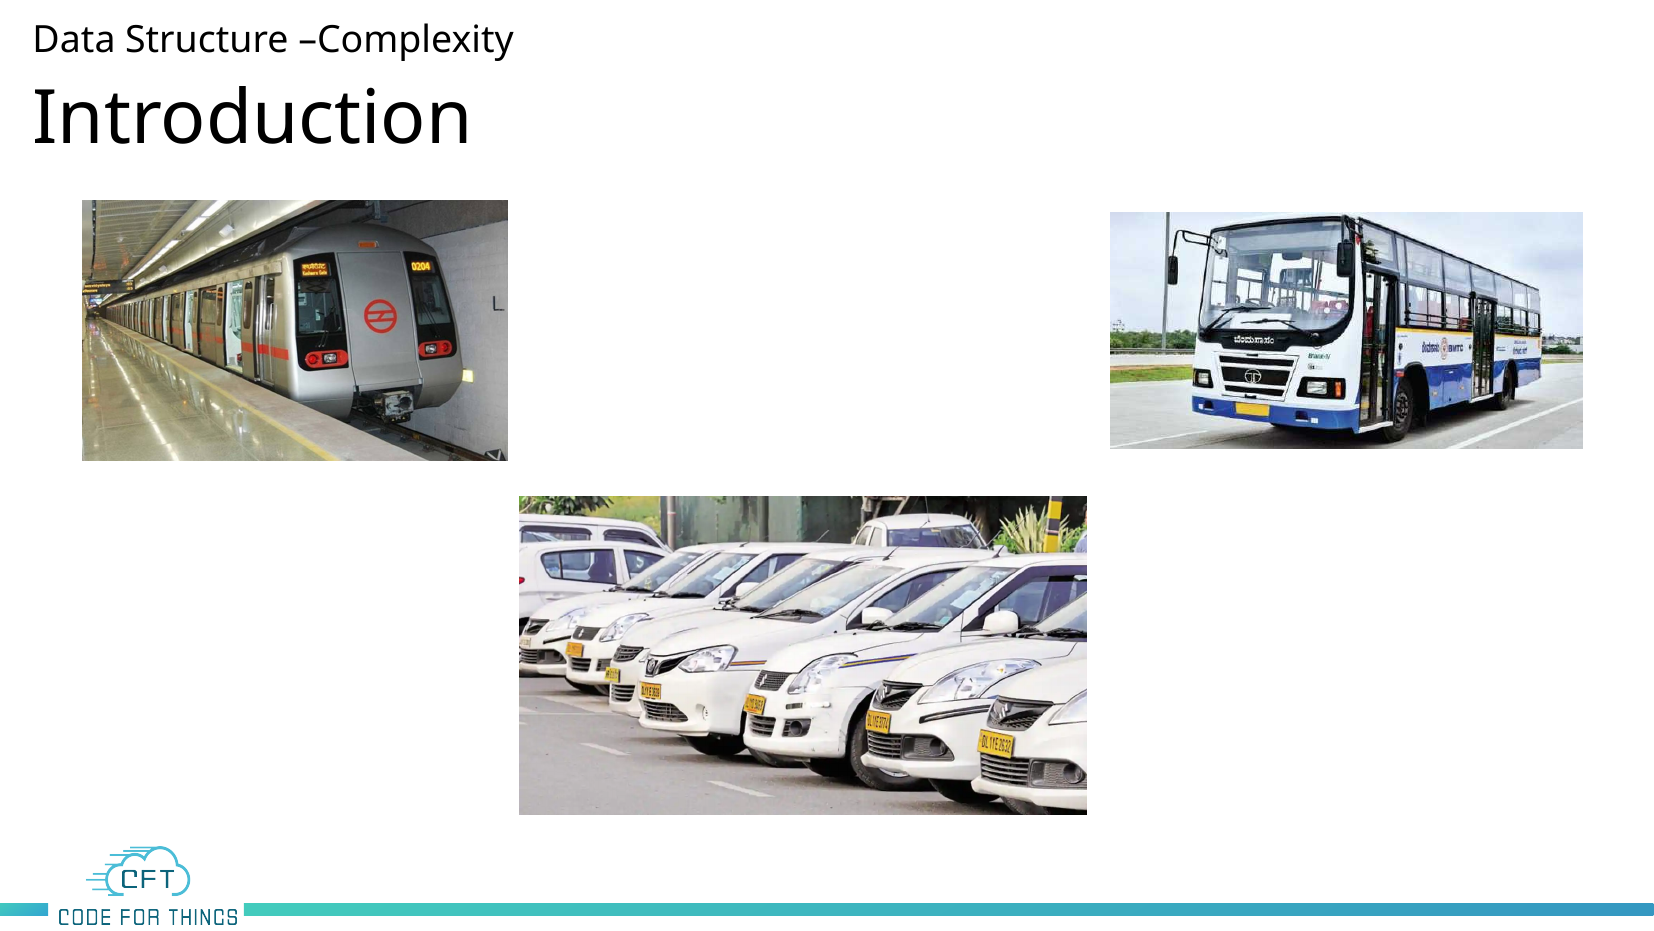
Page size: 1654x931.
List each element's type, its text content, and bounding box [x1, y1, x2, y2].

picture [519, 496, 1087, 815]
picture [1110, 212, 1583, 449]
picture [82, 200, 508, 461]
title Data Structure –Complexity Introduction [32, 12, 1184, 166]
picture [59, 846, 237, 925]
